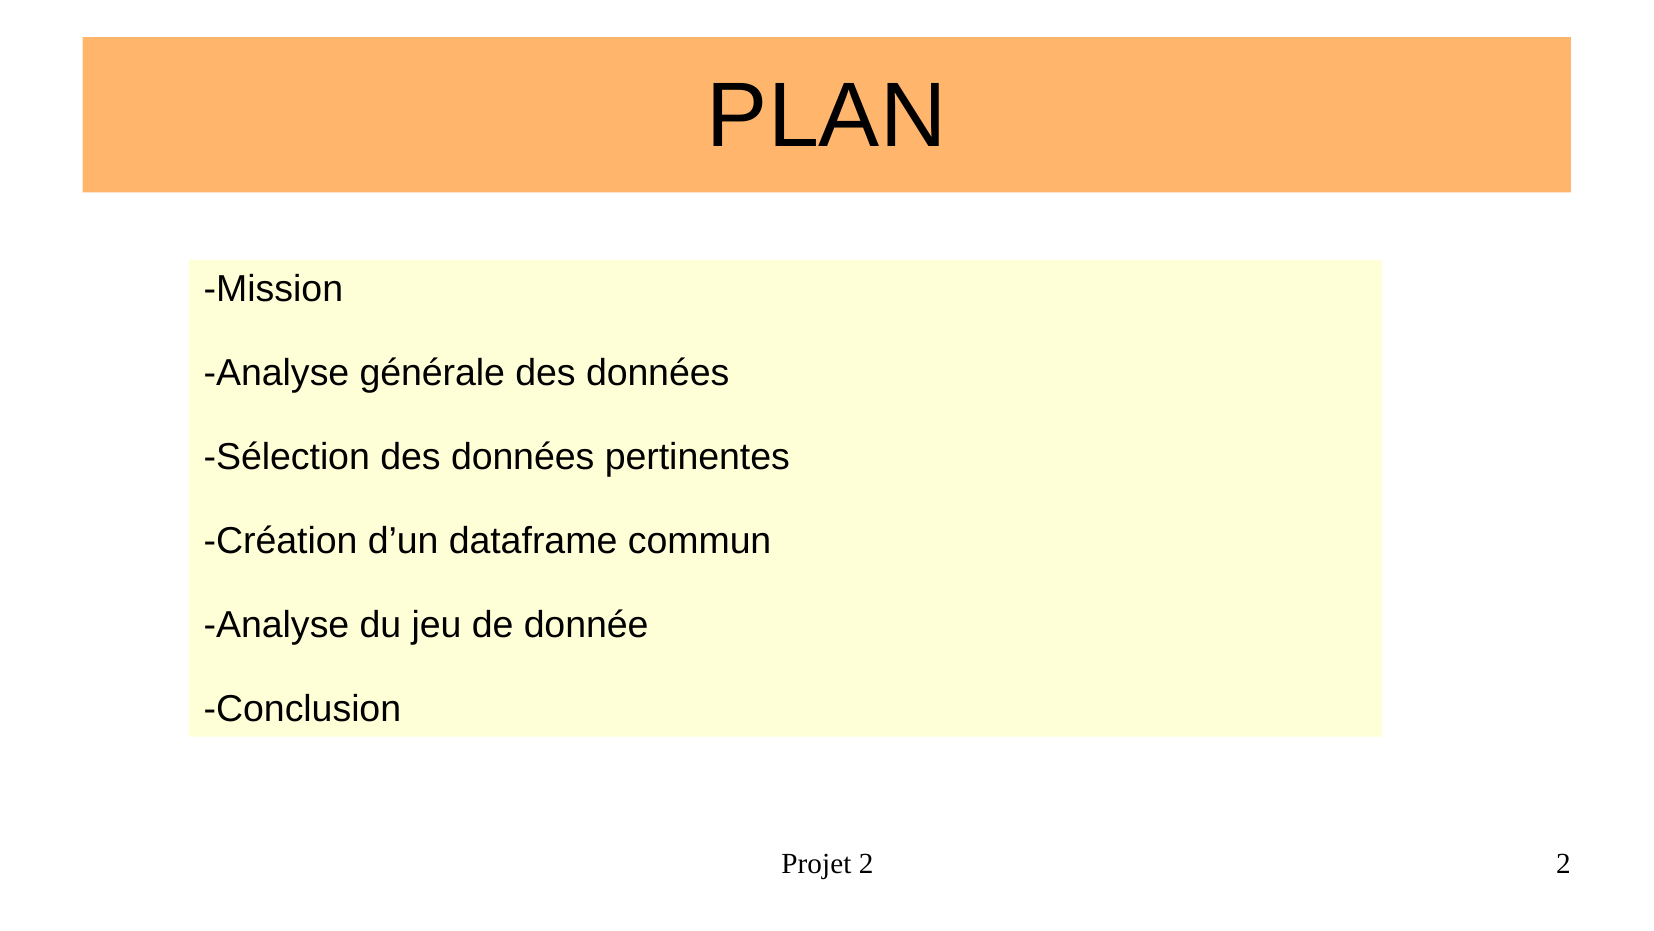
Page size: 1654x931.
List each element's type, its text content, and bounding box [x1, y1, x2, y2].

text_box -Mission -Analyse générale des données -Sélection des données pertinentes -Création d’un dataframe commun -Analyse du jeu de donnée -Conclusion [188, 259, 1382, 737]
title PLAN [82, 37, 1571, 193]
